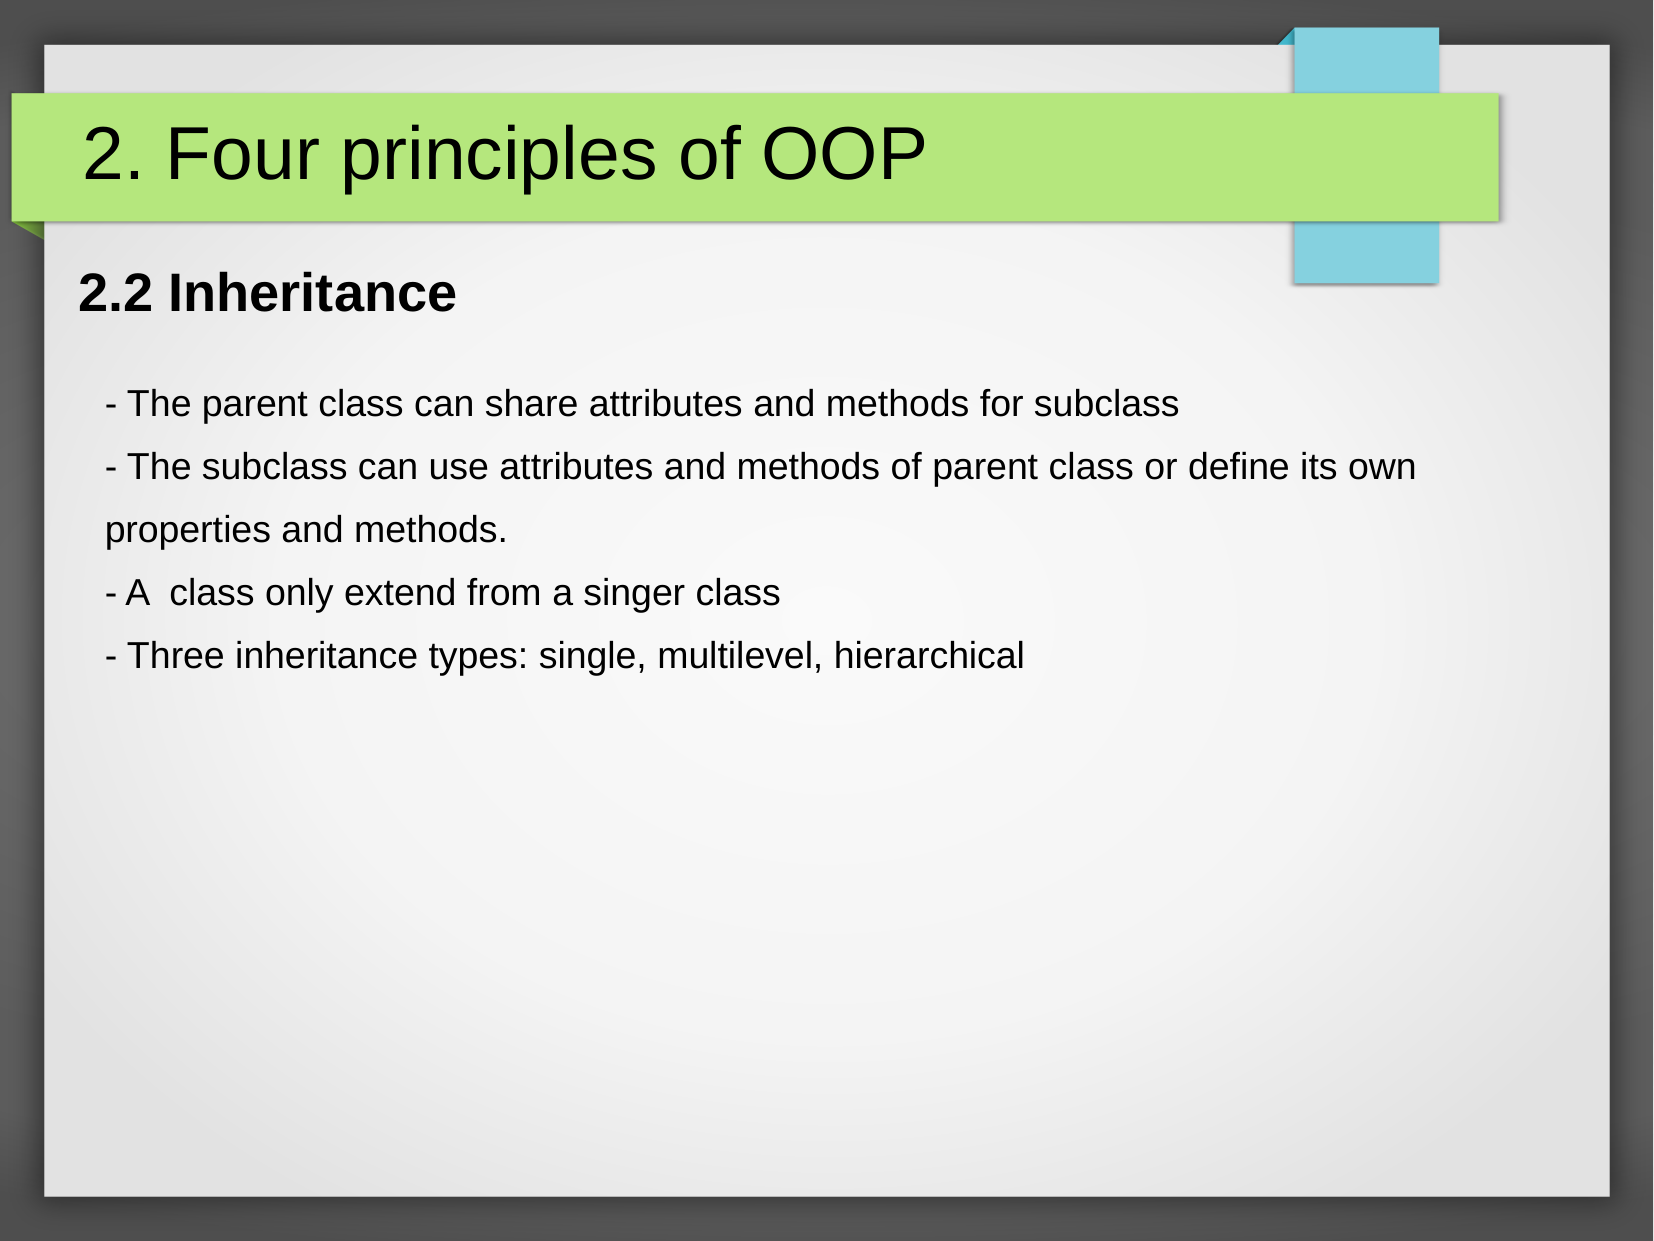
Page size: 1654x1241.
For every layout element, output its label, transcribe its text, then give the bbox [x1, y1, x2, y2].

text_box 2.2 Inheritance [27, 254, 571, 331]
title 2. Four principles of OOP [82, 94, 1264, 213]
picture [0, 0, 1654, 1241]
text_box - The parent class can share attributes and methods for subclass - The subclass can use attributes and methods of parent class or define its own properties and methods. - A class only extend from a singer class - Three inheritance types: single, multilevel, hierarchical [90, 354, 1501, 664]
